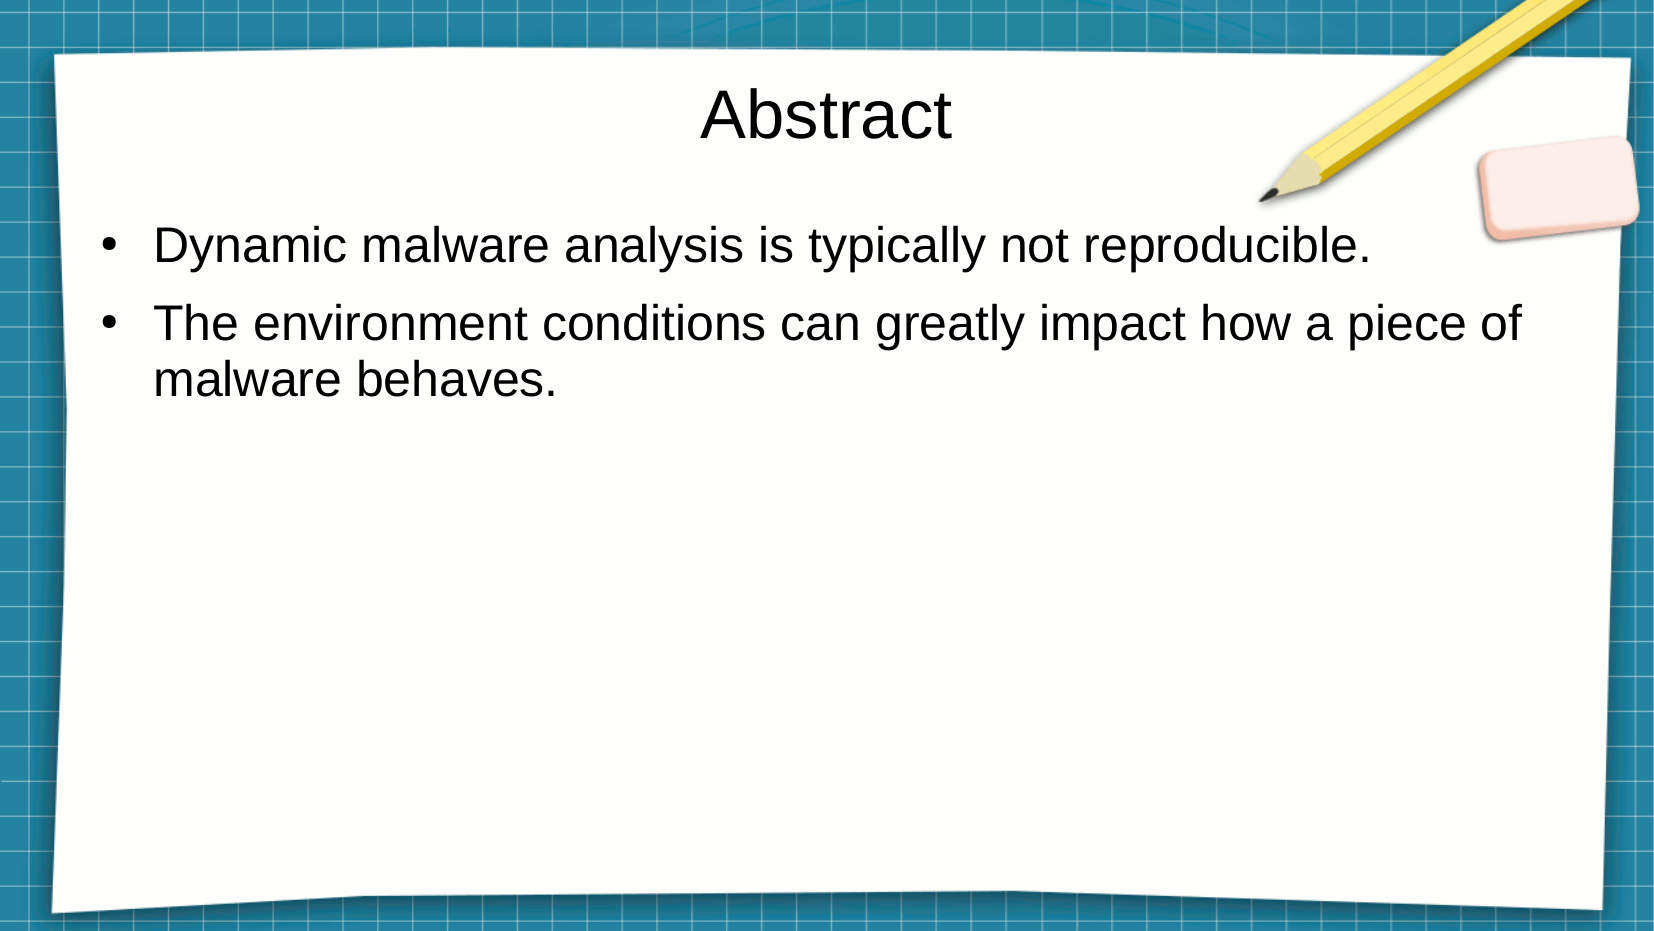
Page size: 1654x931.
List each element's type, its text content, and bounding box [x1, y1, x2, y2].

picture [0, 0, 1654, 931]
title Abstract [82, 37, 1571, 193]
list Dynamic malware analysis is typically not reproducible. The environment conditions can greatly impact how a piece of malware behaves. [82, 217, 1571, 758]
